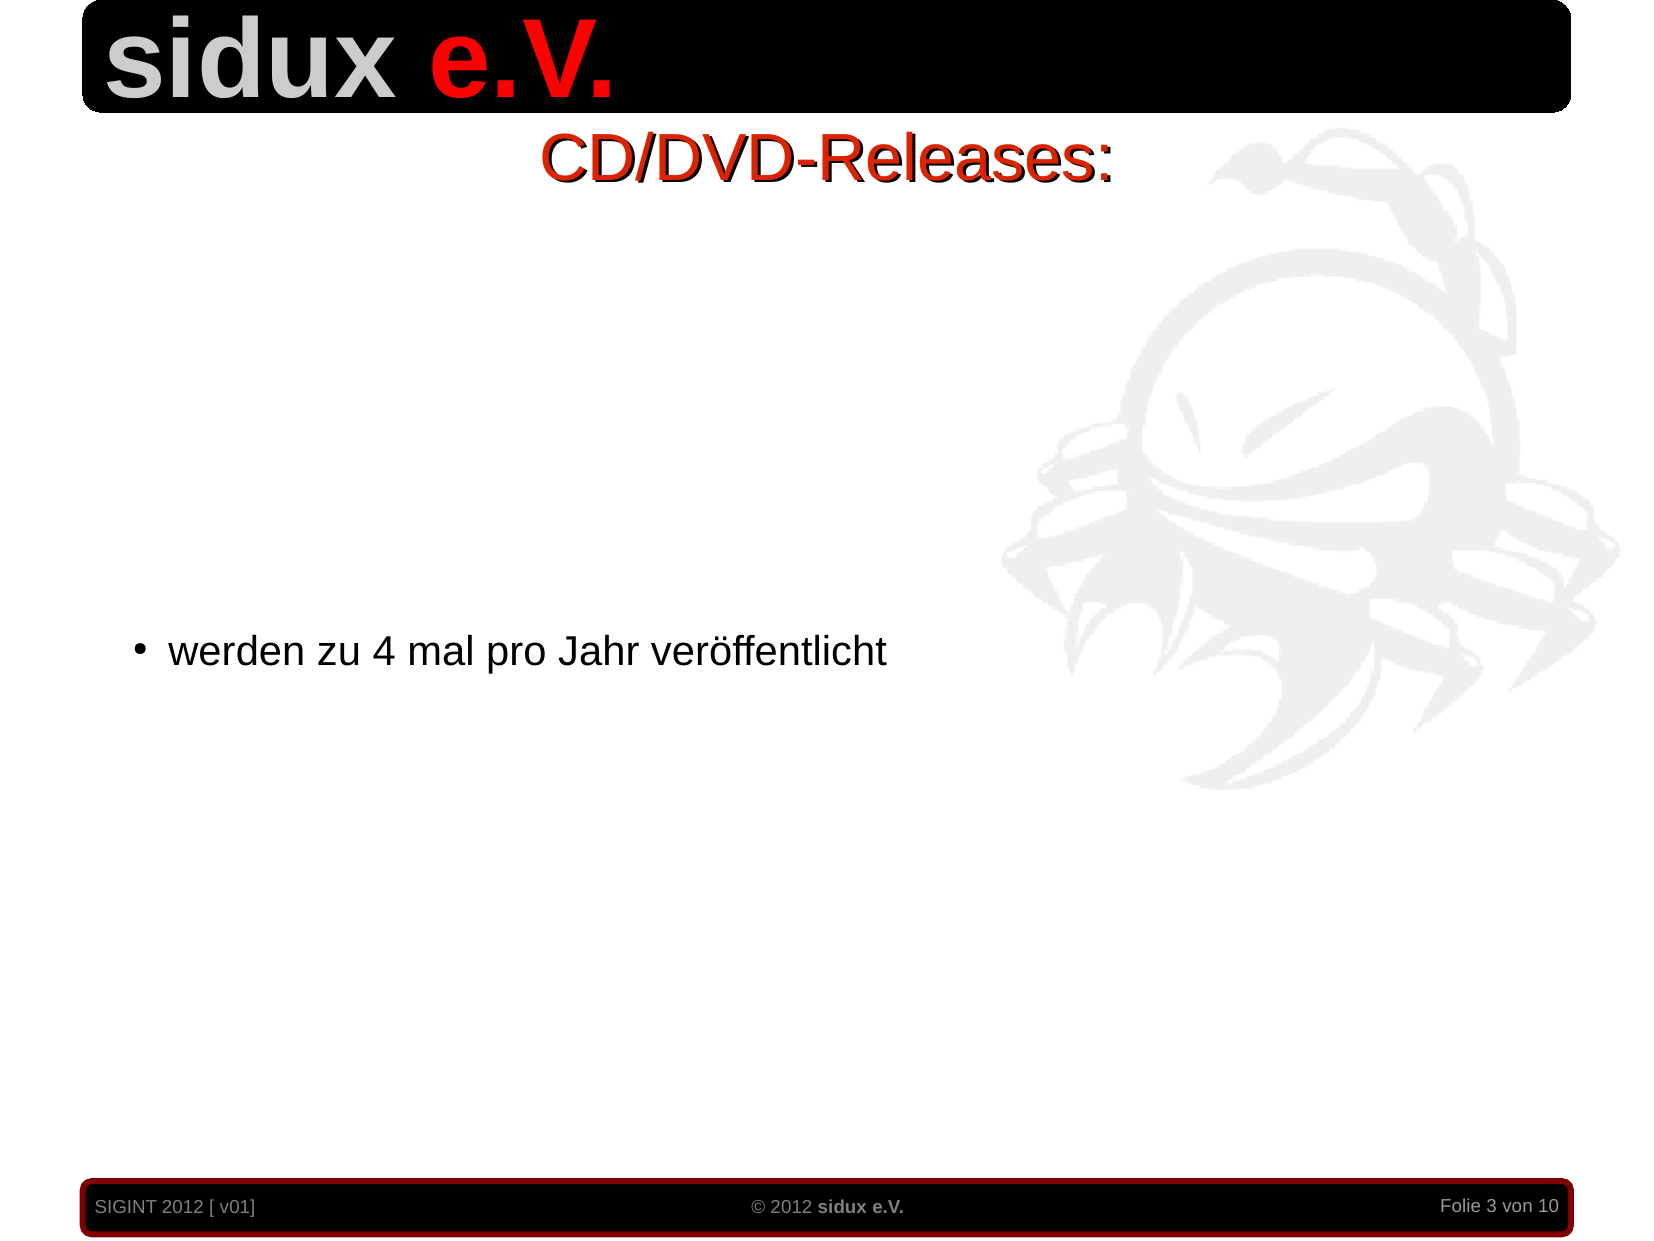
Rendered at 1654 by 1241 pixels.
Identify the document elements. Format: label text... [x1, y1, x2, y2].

text_box CD/DVD-Releases: [82, 112, 1571, 213]
picture [997, 122, 1625, 798]
text_box werden zu 4 mal pro Jahr veröffentlicht [82, 224, 1571, 1170]
